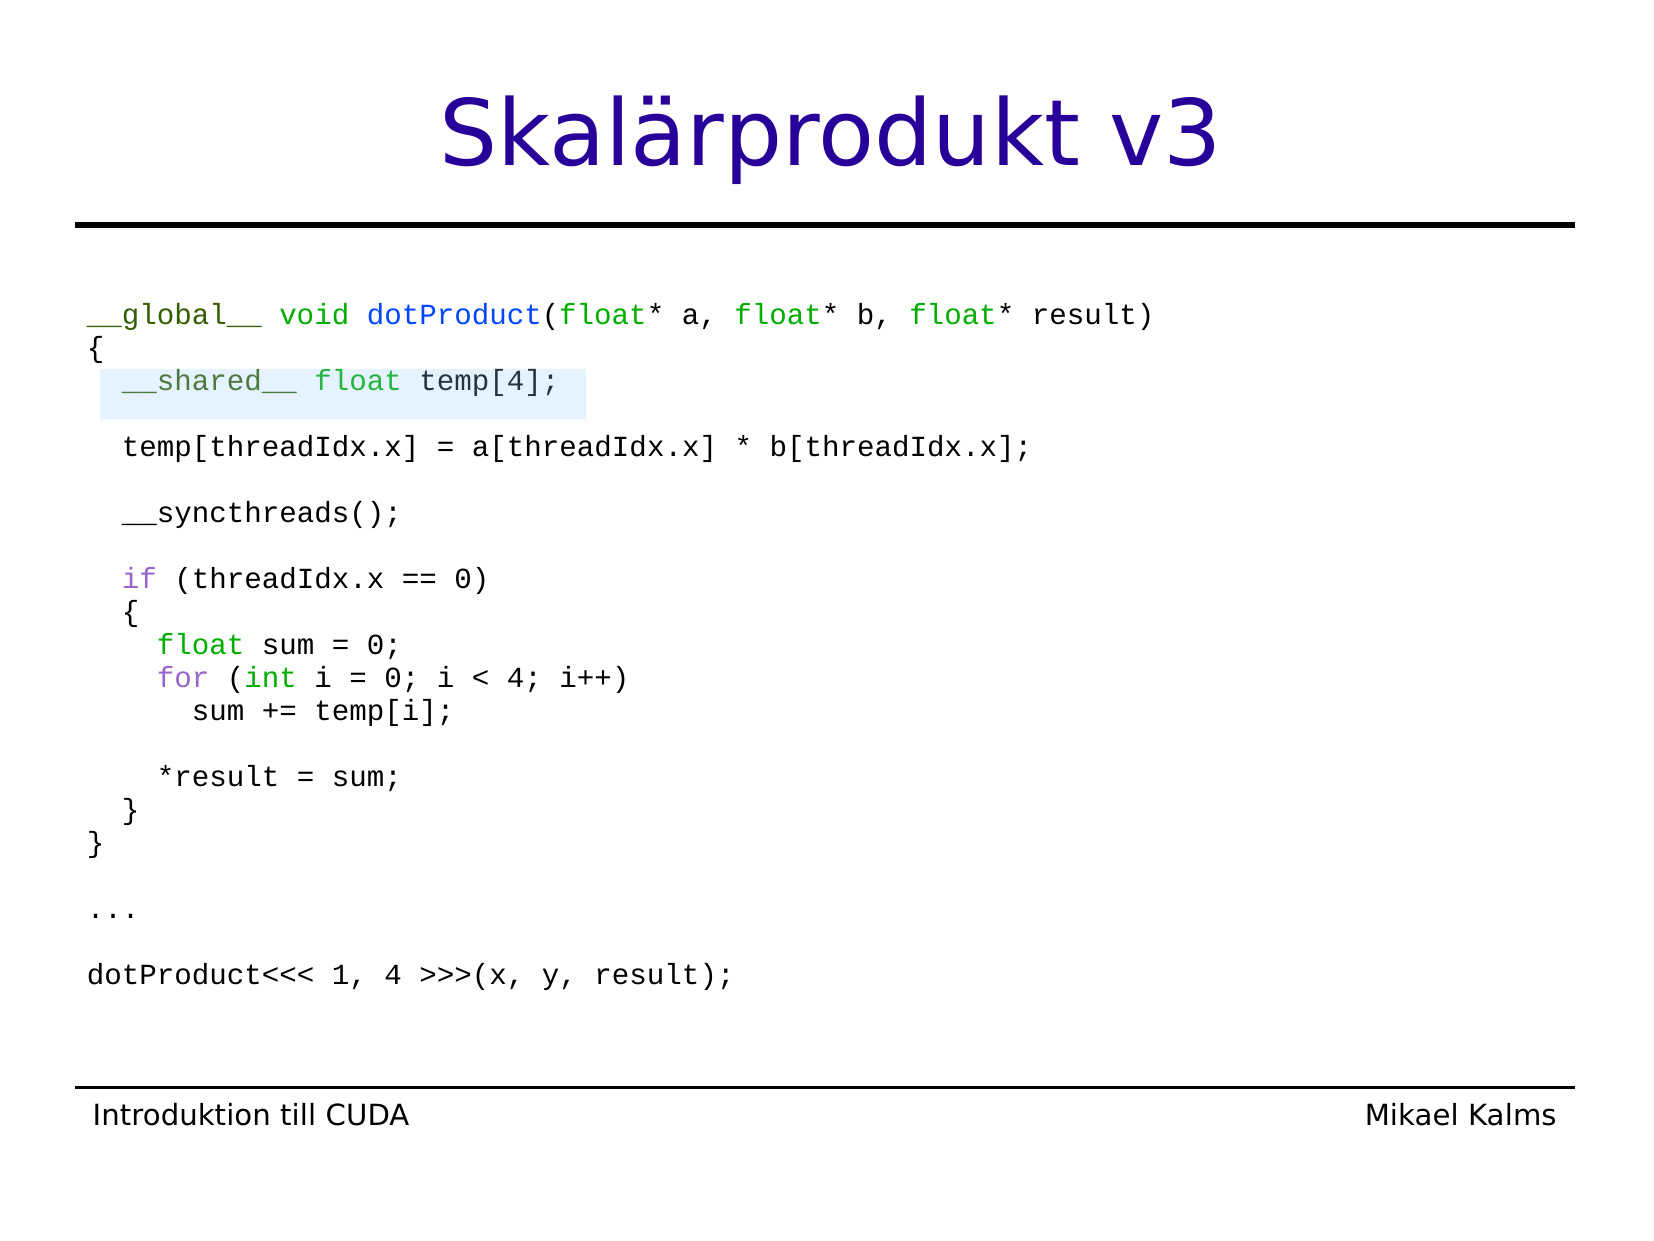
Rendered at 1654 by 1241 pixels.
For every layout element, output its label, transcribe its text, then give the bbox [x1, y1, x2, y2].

text_box Introduktion till CUDA [75, 1087, 428, 1144]
text_box __global__ void dotProduct(float* a, float* b, float* result) { __shared__ float temp[4]; temp[threadIdx.x] = a[threadIdx.x] * b[threadIdx.x]; __syncthreads(); if (threadIdx.x == 0) { float sum = 0; for (int i = 0; i < 4; i++) sum += temp[i]; *result = sum; } } ... dotProduct<<< 1, 4 >>>(x, y, result); [86, 306, 1576, 1020]
text_box [99, 368, 587, 420]
title Skalärprodukt v3 [86, 37, 1576, 231]
text_box Mikael Kalms [1347, 1087, 1576, 1144]
